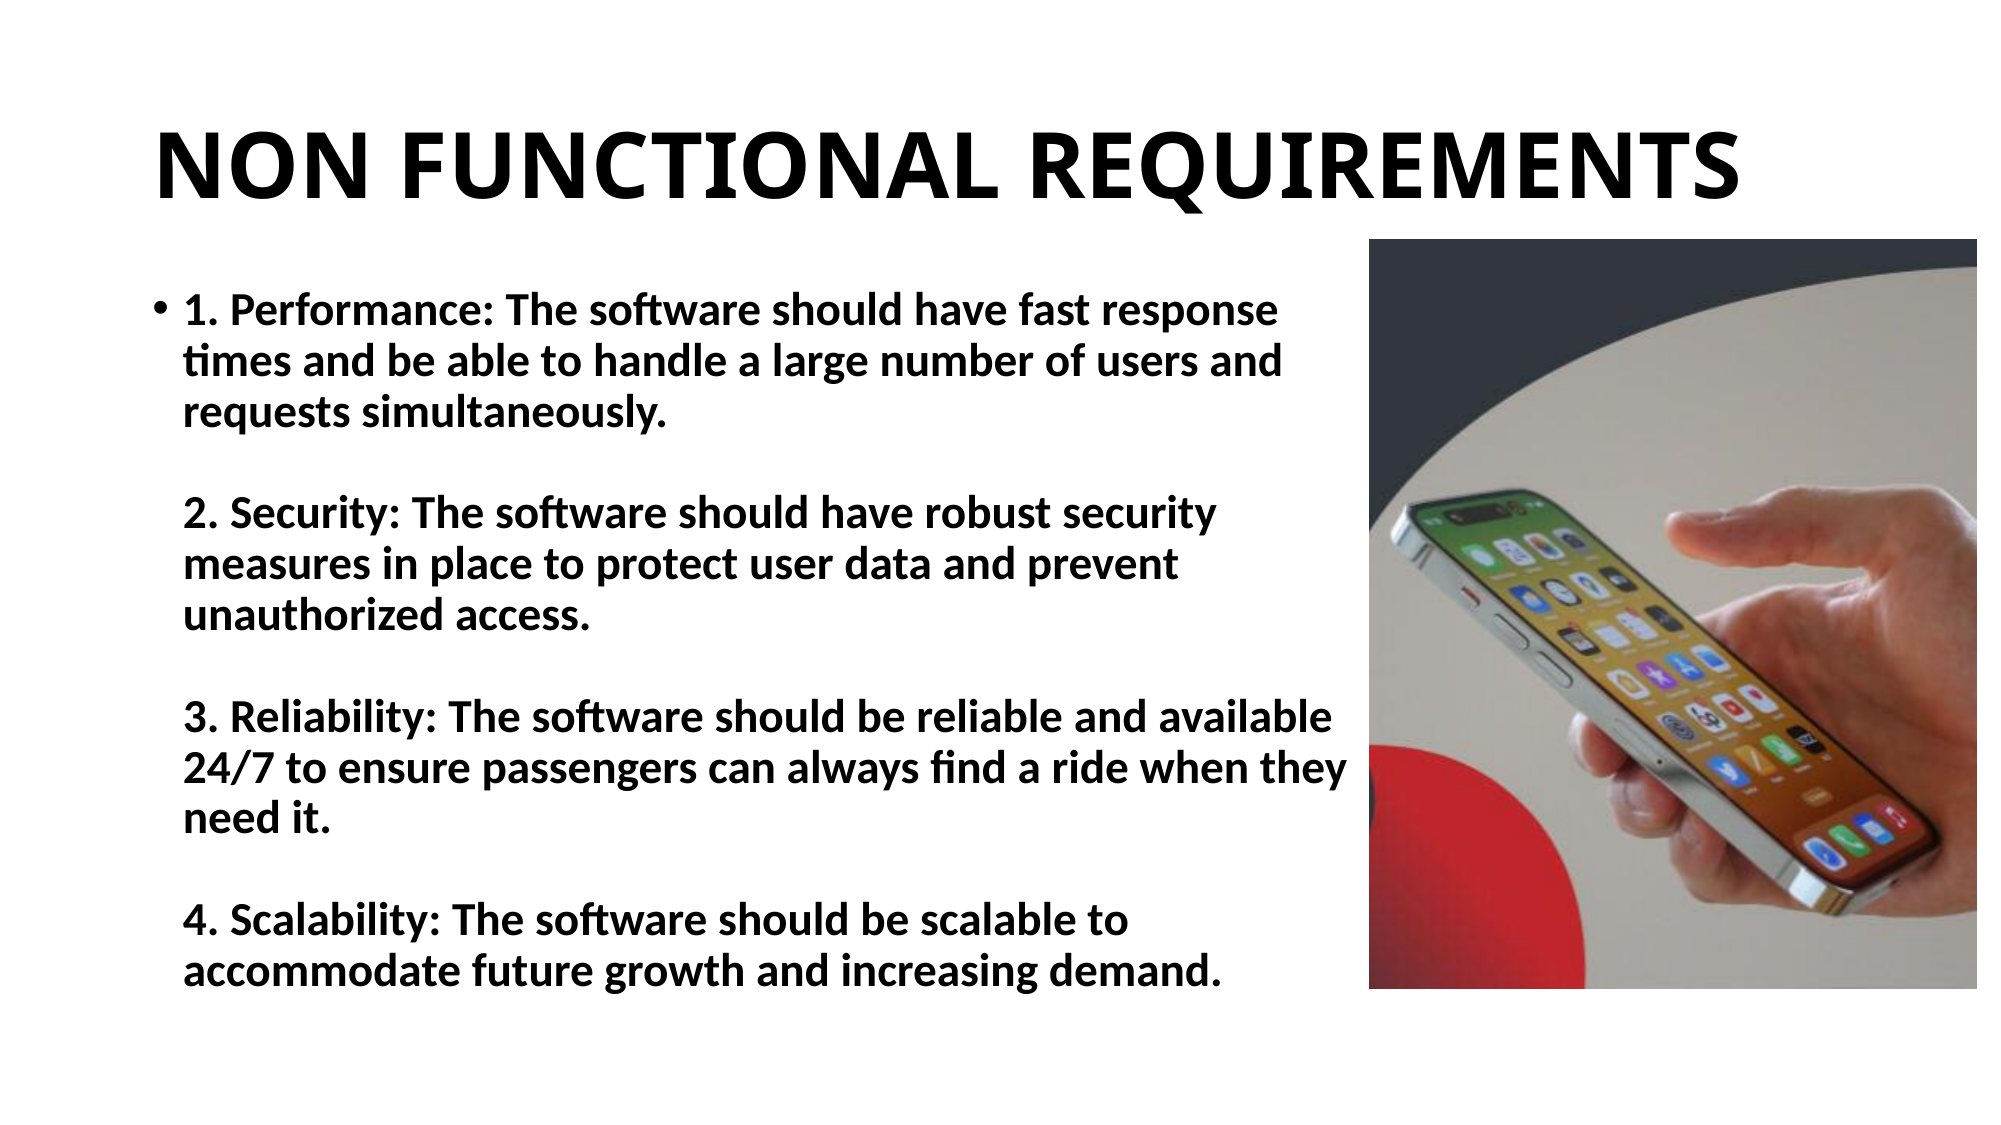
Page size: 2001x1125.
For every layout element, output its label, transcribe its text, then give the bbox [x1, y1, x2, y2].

list 1. Performance: The software should have fast response times and be able to handle a large number of users and requests simultaneously. 2. Security: The software should have robust security measures in place to protect user data and prevent unauthorized access. 3. Reliability: The software should be reliable and available 24/7 to ensure passengers can always find a ride when they need it. 4. Scalability: The software should be scalable to accommodate future growth and increasing demand. [137, 277, 1369, 1066]
title NON FUNCTIONAL REQUIREMENTS [137, 59, 1863, 277]
picture [1369, 239, 1977, 990]
